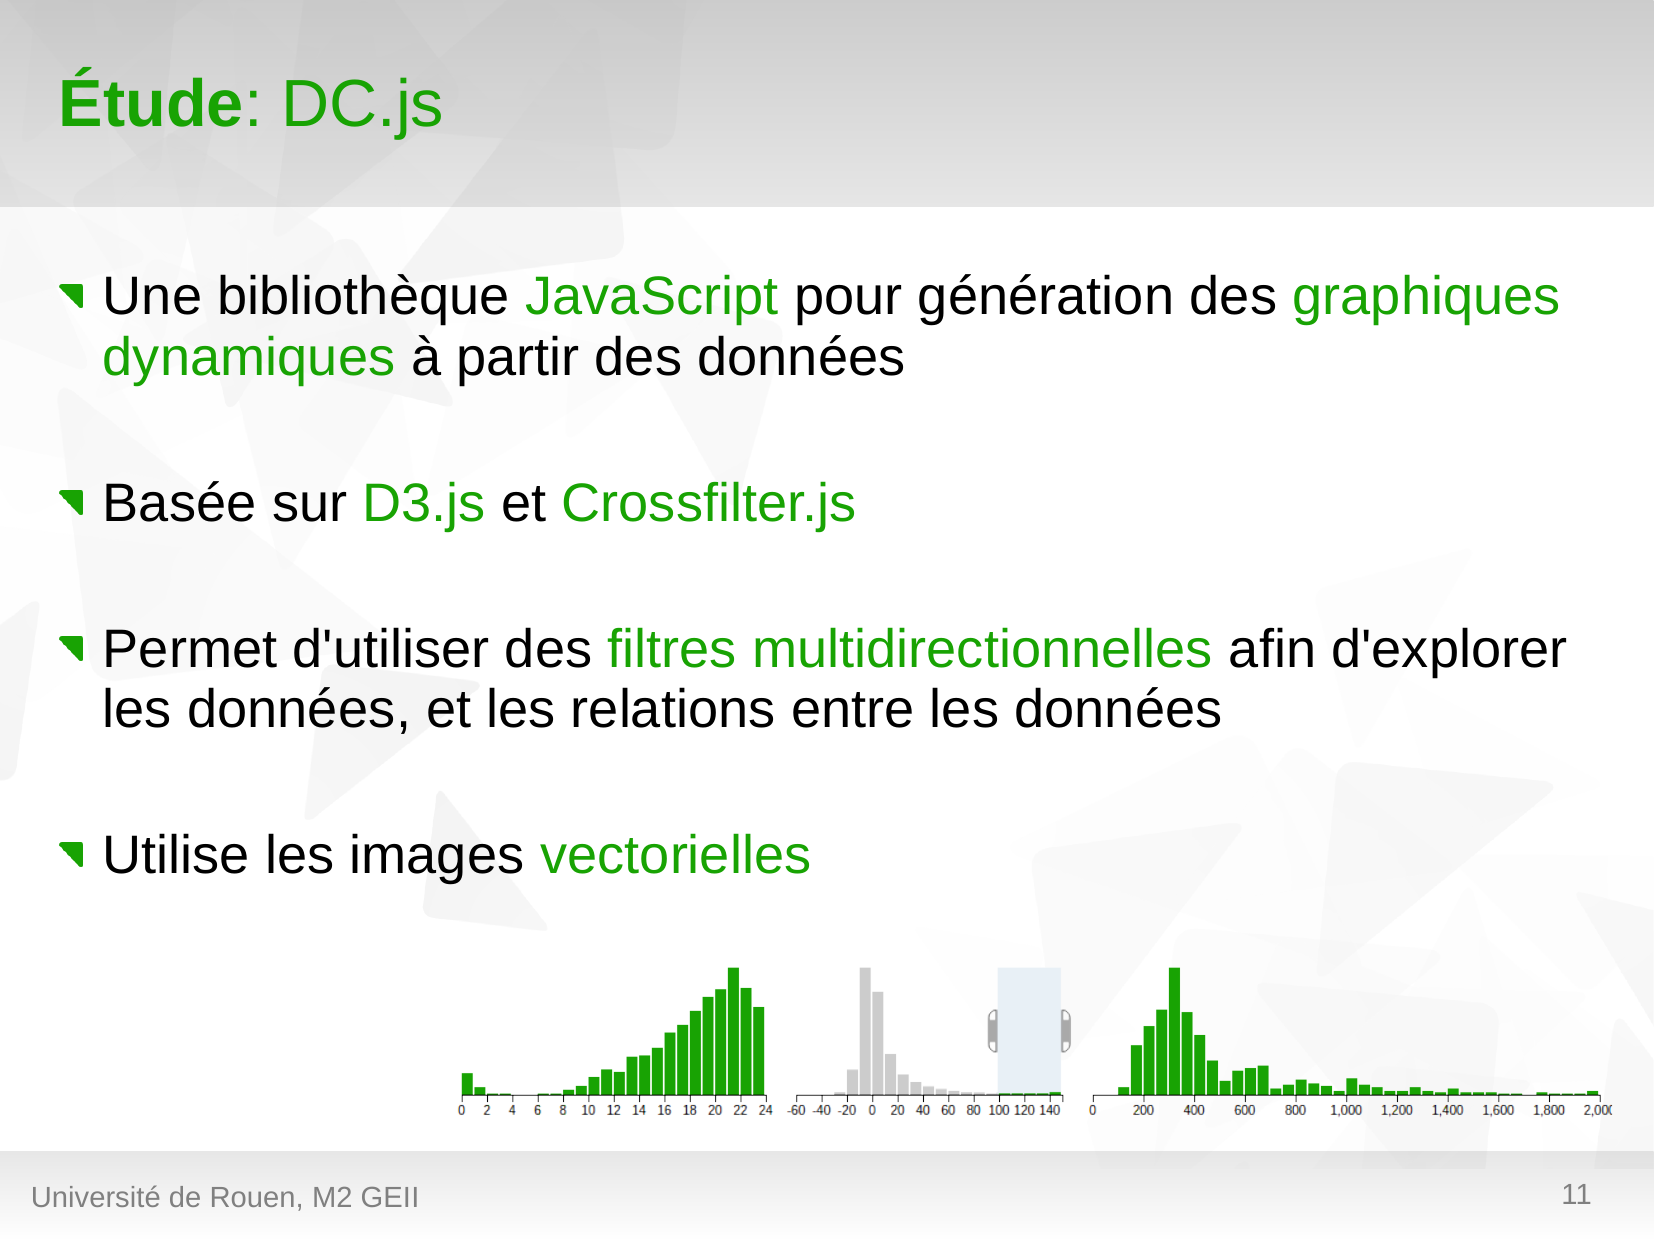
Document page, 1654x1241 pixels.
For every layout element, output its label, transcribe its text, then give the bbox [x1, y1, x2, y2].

title Étude: DC.js [59, 29, 1595, 178]
picture [0, 0, 783, 931]
picture [449, 548, 1654, 1169]
list Une bibliothèque JavaScript pour génération des graphiques dynamiques à partir des données Basée sur D3.js et Crossfilter.js Permet d'utiliser des filtres multidirectionnelles afin d'explorer les données, et les relations entre les données Utilise les images vectorielles [59, 265, 1595, 986]
